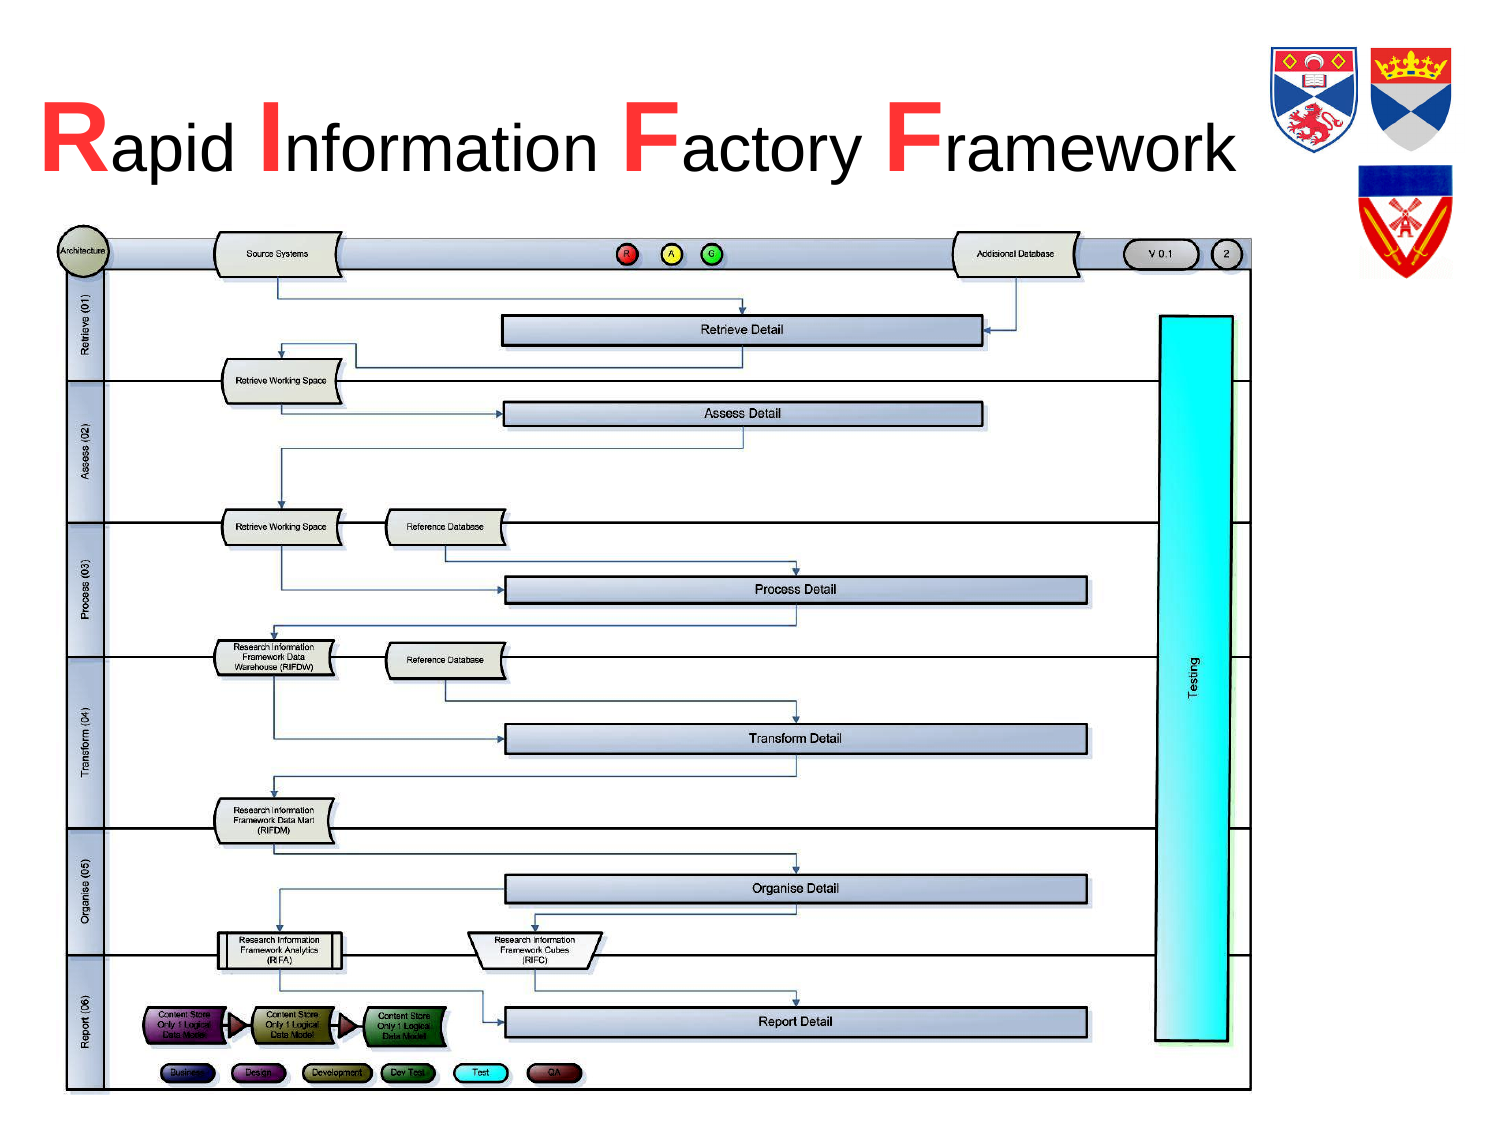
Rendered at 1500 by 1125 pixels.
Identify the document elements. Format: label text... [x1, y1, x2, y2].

picture [56, 224, 1252, 1095]
text_box Rapid Information Factory Framework [23, 73, 1269, 201]
picture [1268, 45, 1465, 154]
picture [1358, 165, 1453, 279]
